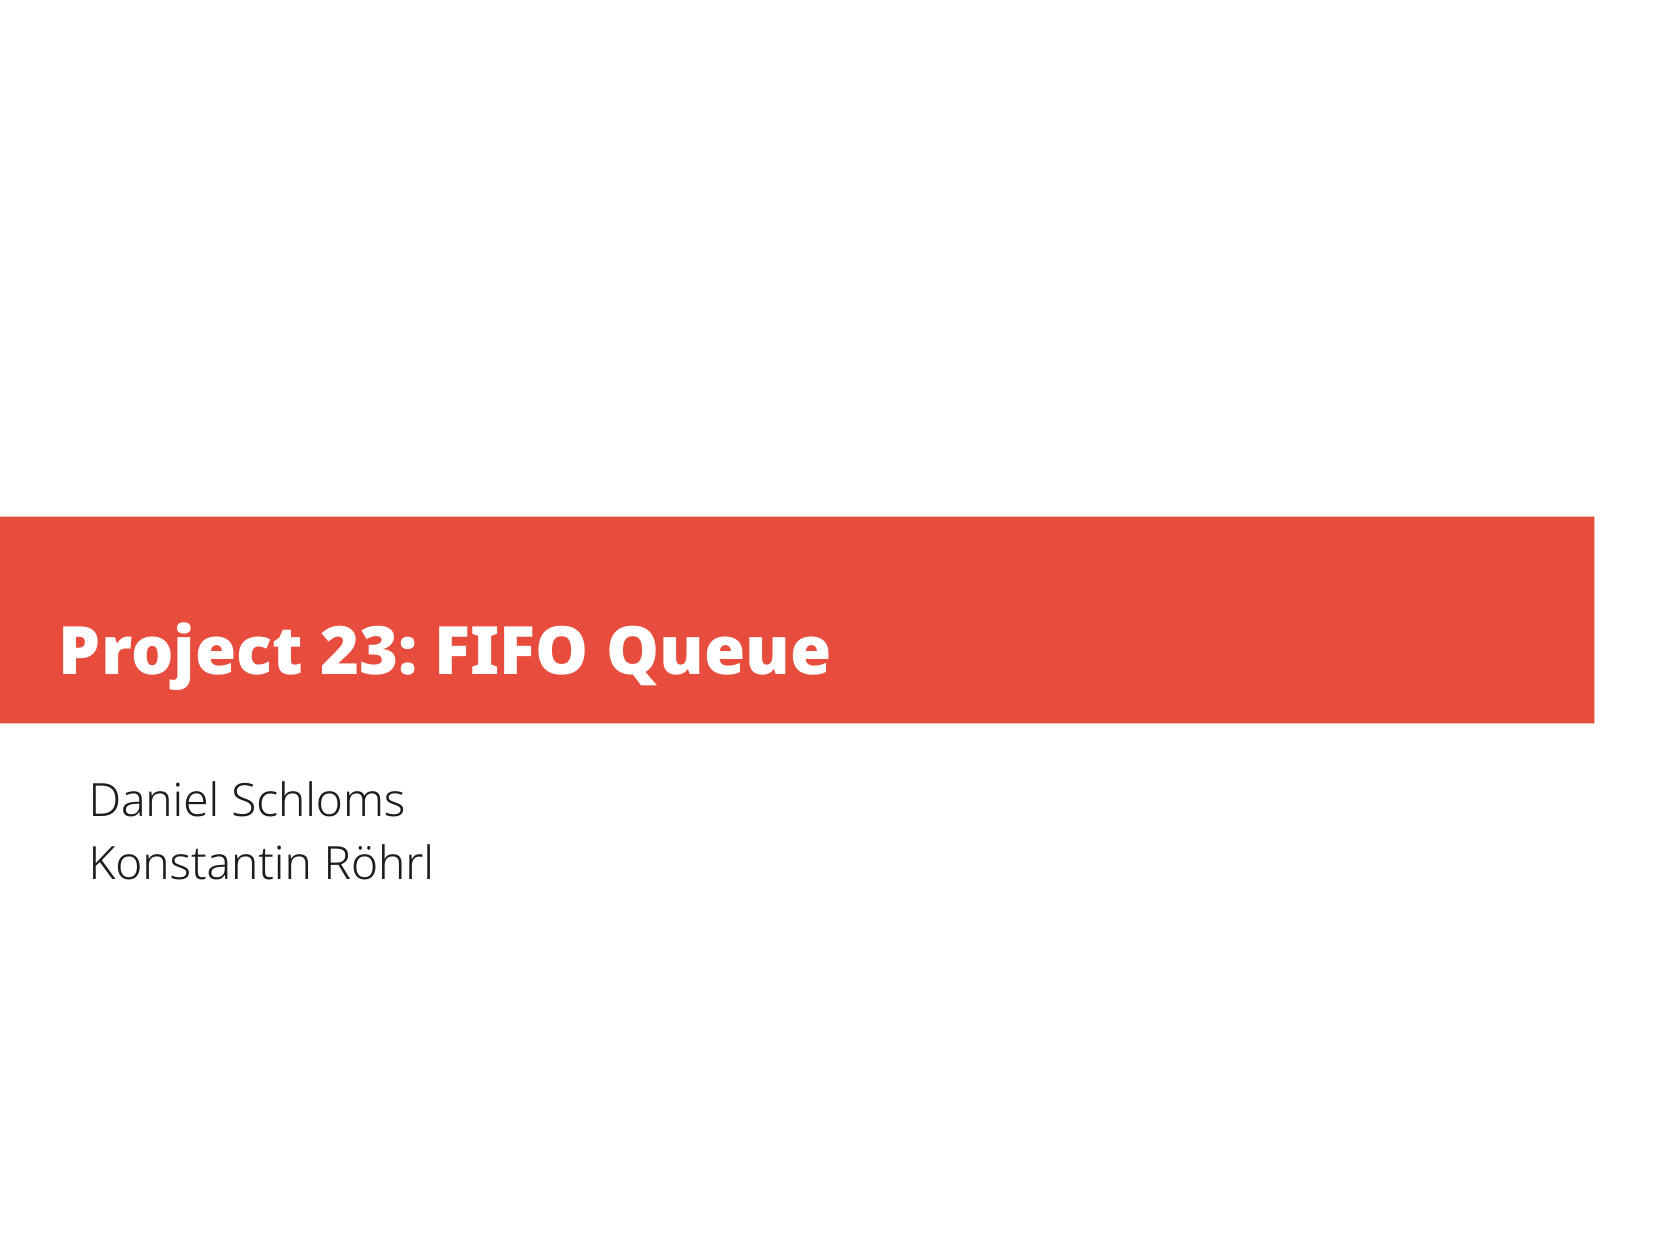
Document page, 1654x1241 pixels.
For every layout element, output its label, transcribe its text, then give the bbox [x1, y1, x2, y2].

subtitle Daniel Schloms Konstantin Röhrl [88, 767, 1595, 1182]
title Project 23: FIFO Queue [59, 546, 1595, 694]
